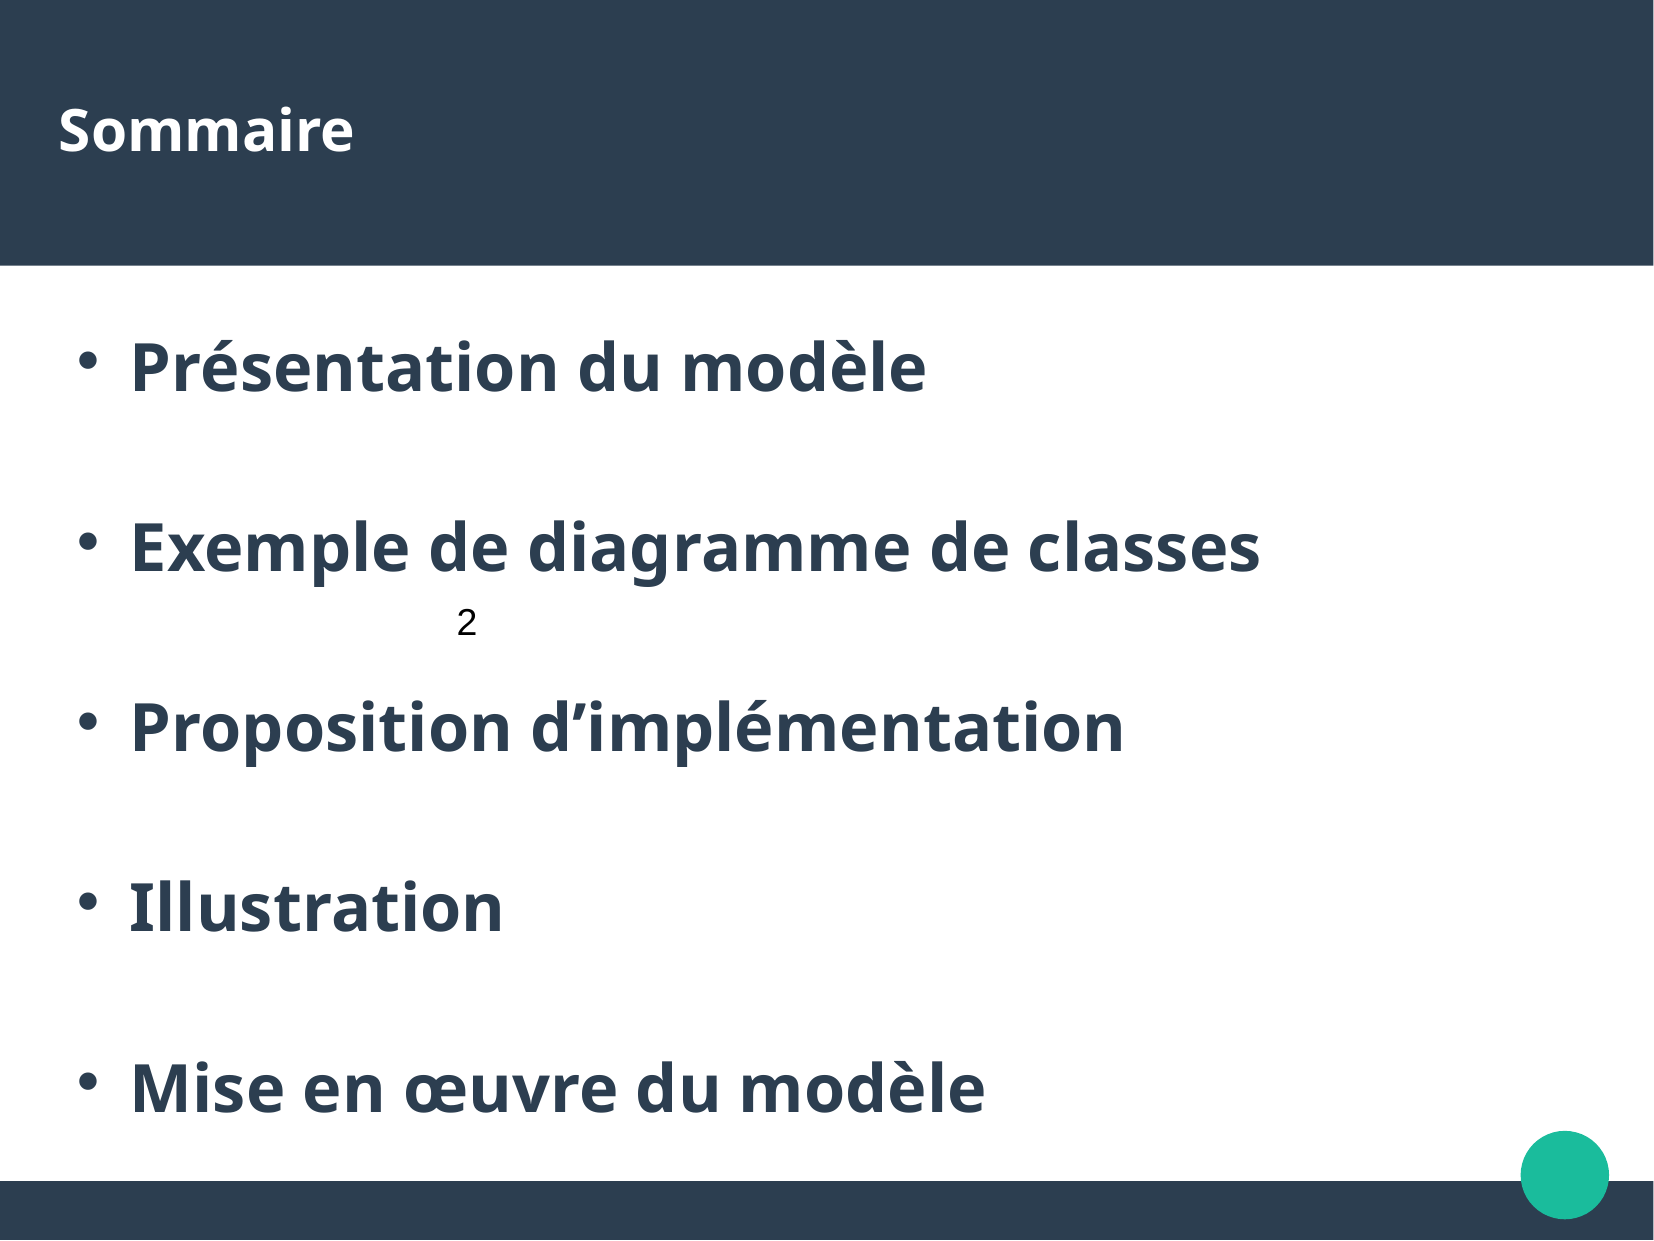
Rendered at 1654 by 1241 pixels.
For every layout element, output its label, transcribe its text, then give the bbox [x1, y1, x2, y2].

text_box Sommaire [58, 49, 1595, 207]
text_box Présentation du modèle Exemple de diagramme de classes Proposition d’implémentation Illustration Mise en œuvre du modèle [58, 324, 1595, 1152]
text_box <number> [441, 594, 1101, 665]
